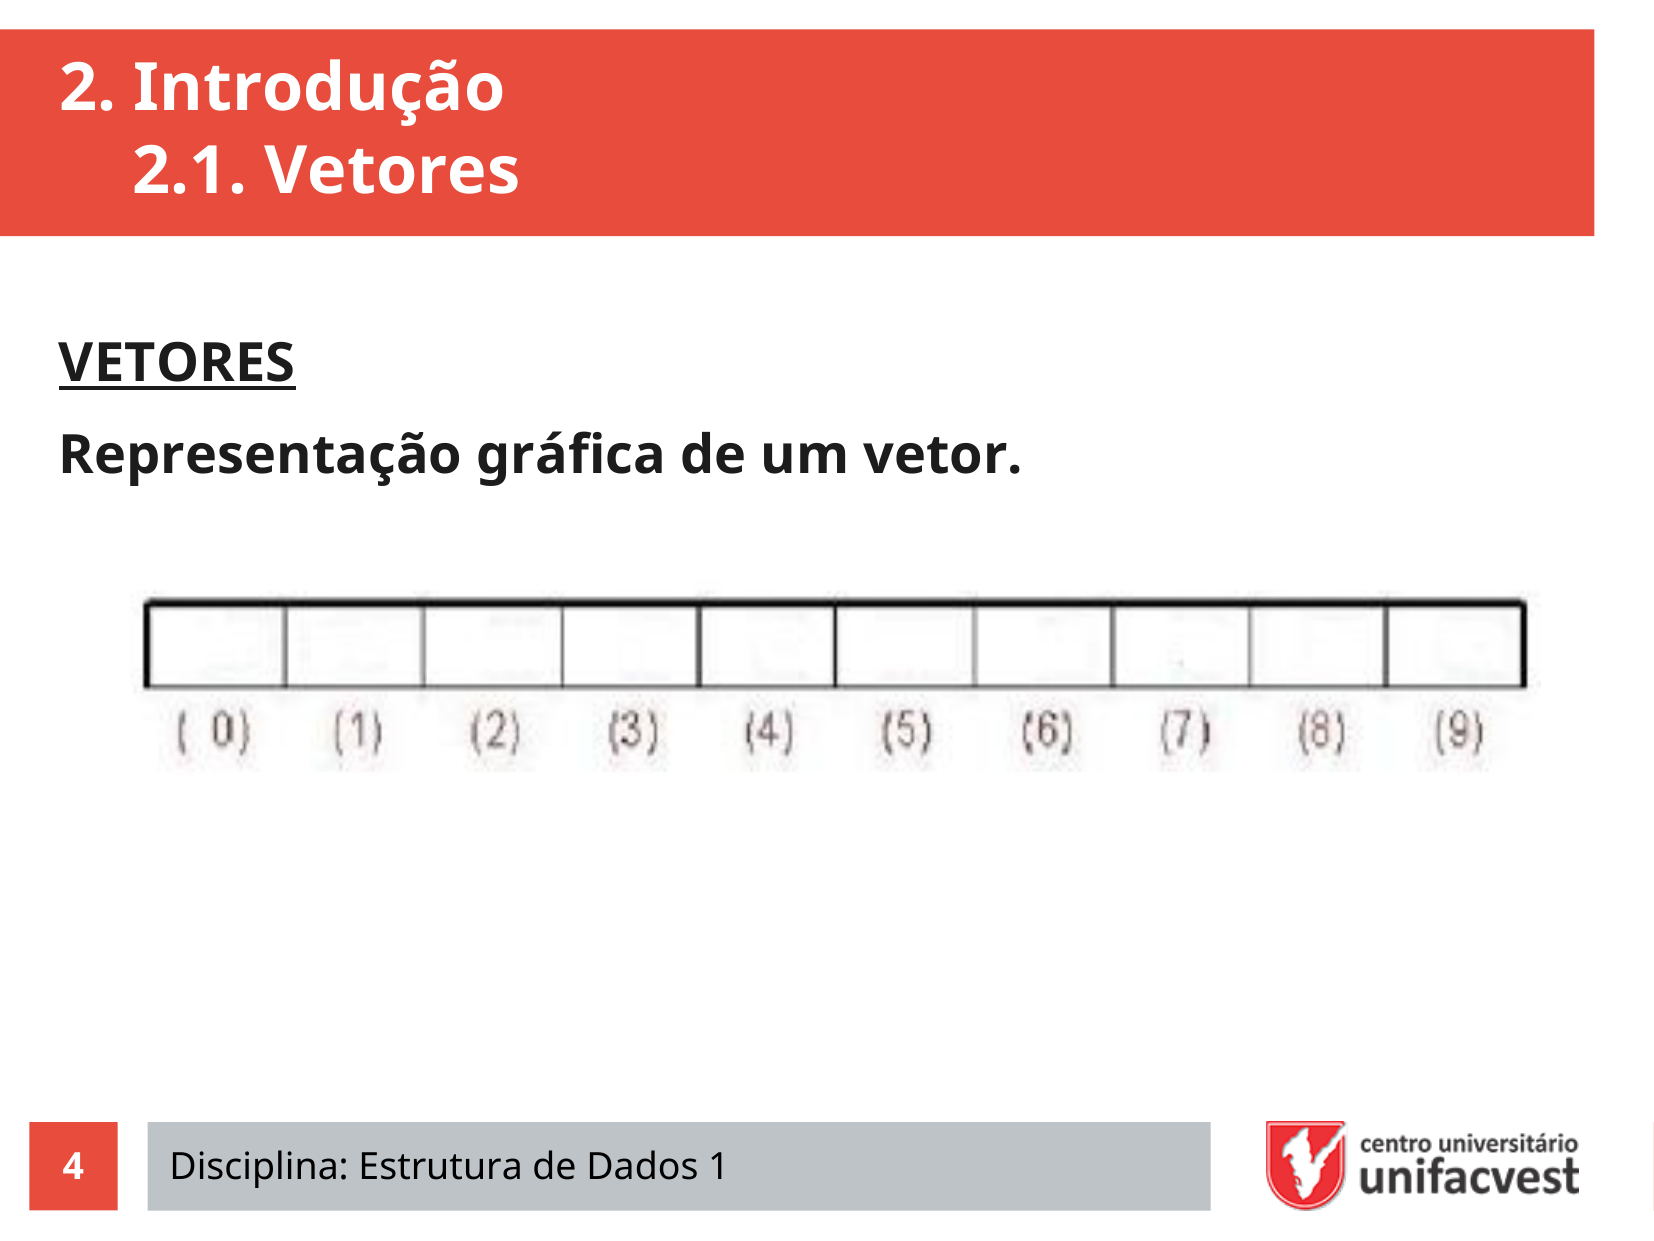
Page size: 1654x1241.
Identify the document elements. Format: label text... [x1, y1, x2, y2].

picture [1266, 1121, 1579, 1211]
text_box Disciplina: Estrutura de Dados 1 [154, 1132, 1205, 1196]
list VETORES Representação gráfica de um vetor. [59, 324, 1566, 1093]
title 2. Introdução 2.1. Vetores [59, 59, 1595, 207]
picture [106, 566, 1541, 792]
text_box [1238, 1120, 1654, 1212]
